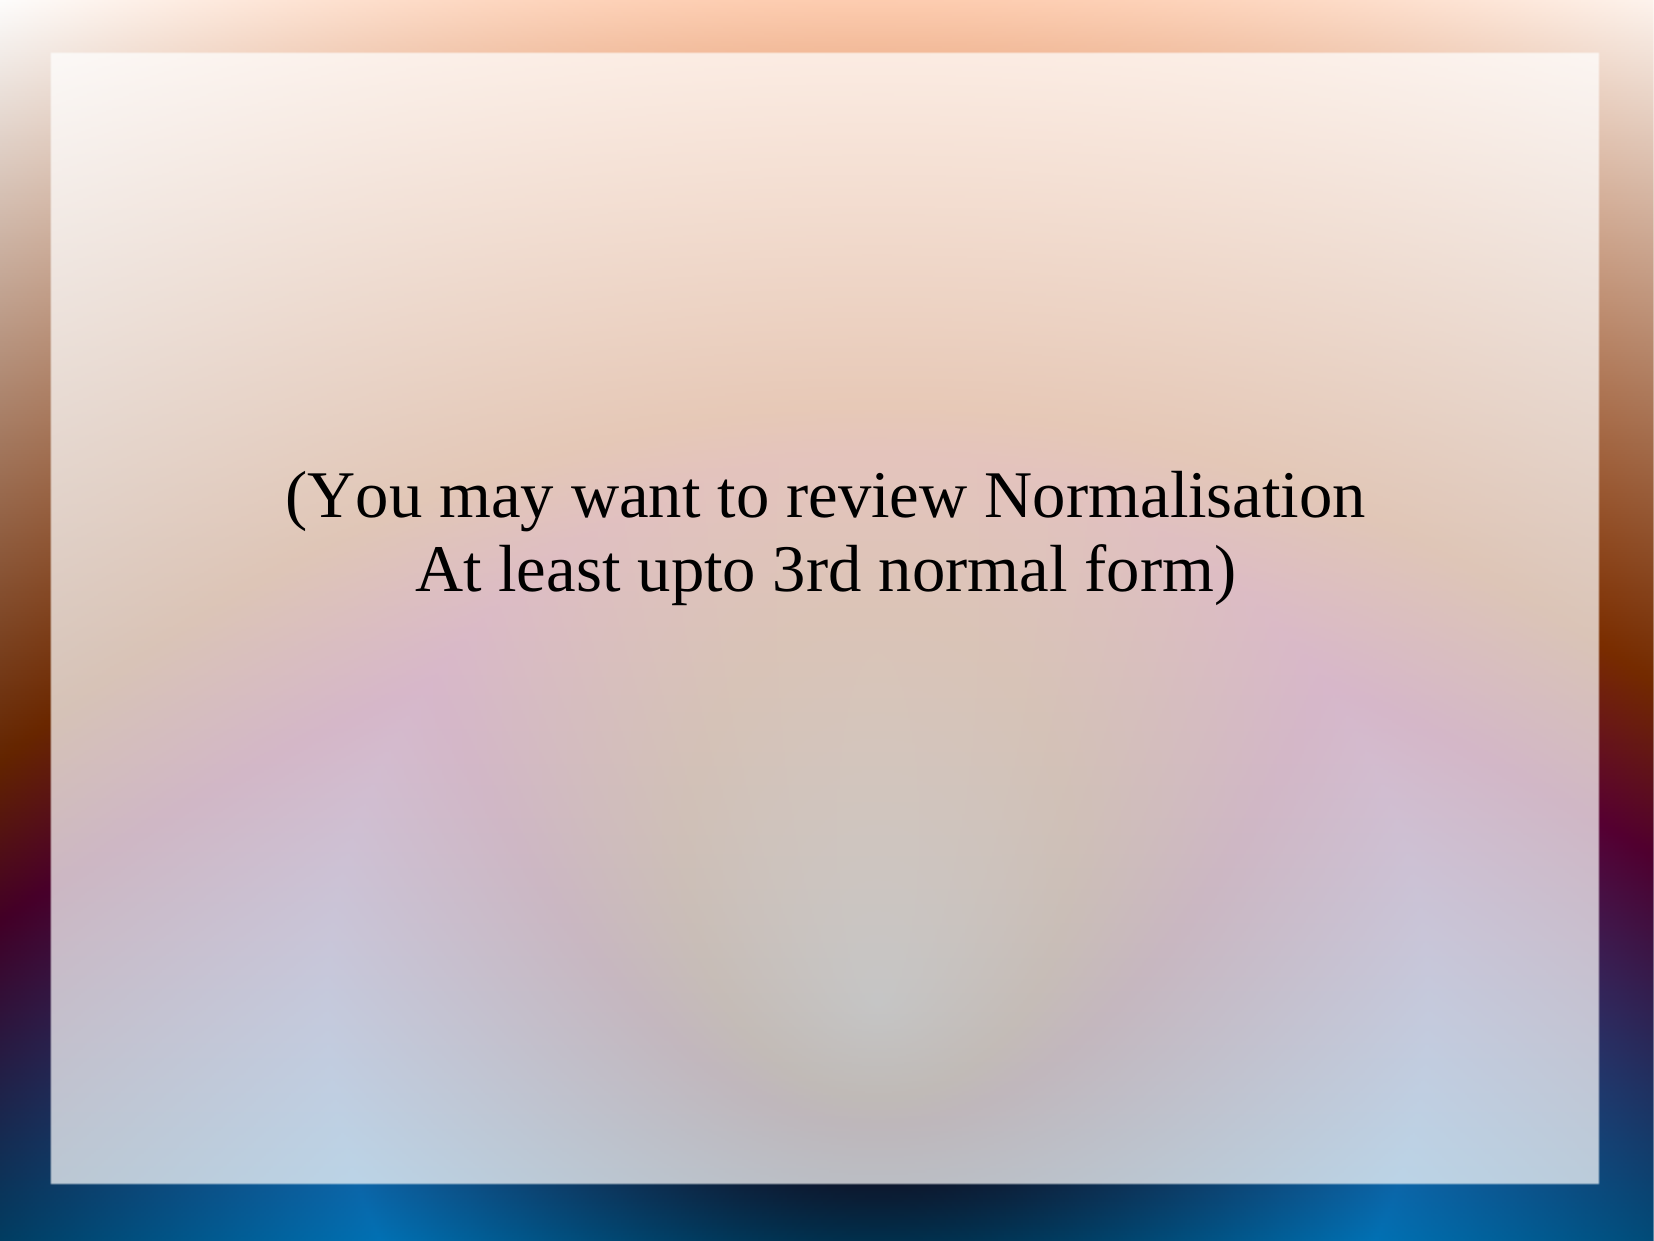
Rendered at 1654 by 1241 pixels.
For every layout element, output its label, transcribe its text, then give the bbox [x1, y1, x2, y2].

subtitle (You may want to review Normalisation At least upto 3rd normal form) [82, 55, 1571, 1010]
picture [0, 0, 1654, 1241]
